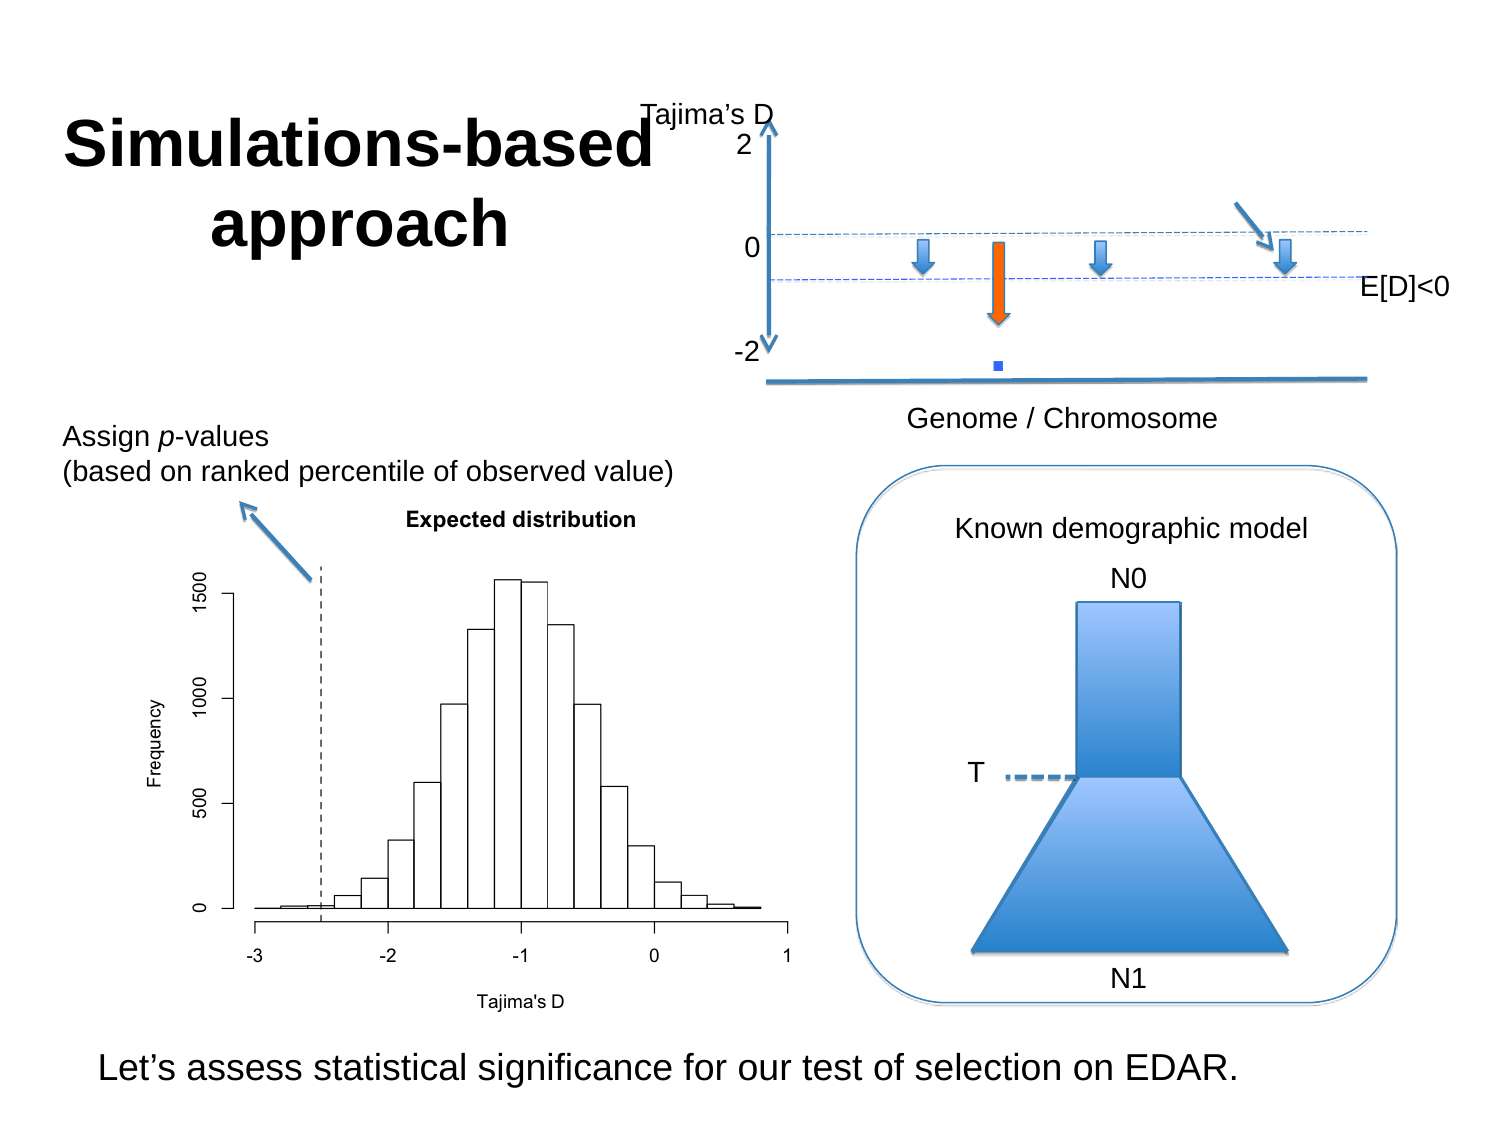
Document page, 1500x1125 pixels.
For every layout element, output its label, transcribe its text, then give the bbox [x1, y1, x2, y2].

text_box 2 [721, 117, 768, 168]
text_box [1089, 241, 1112, 276]
text_box [911, 239, 935, 274]
text_box E[D]<0 [1345, 259, 1466, 310]
picture [142, 502, 818, 1026]
text_box Known demographic model [939, 502, 1324, 552]
text_box N0 [1095, 552, 1163, 601]
text_box [987, 242, 1011, 325]
text_box -2 [719, 324, 775, 375]
text_box [972, 601, 1288, 952]
text_box . [975, 297, 1023, 393]
title Simulations-based approach [46, 129, 674, 229]
text_box N1 [1095, 952, 1163, 1001]
text_box Let’s assess statistical significance for our test of selection on EDAR. [82, 1039, 1359, 1125]
text_box Genome / Chromosome [891, 392, 1234, 443]
text_box Tajima’s D [625, 88, 790, 138]
text_box 0 [729, 221, 776, 272]
text_box [1273, 239, 1297, 274]
text_box Assign p-values (based on ranked percentile of observed value) [47, 409, 691, 495]
text_box T [952, 746, 1000, 797]
